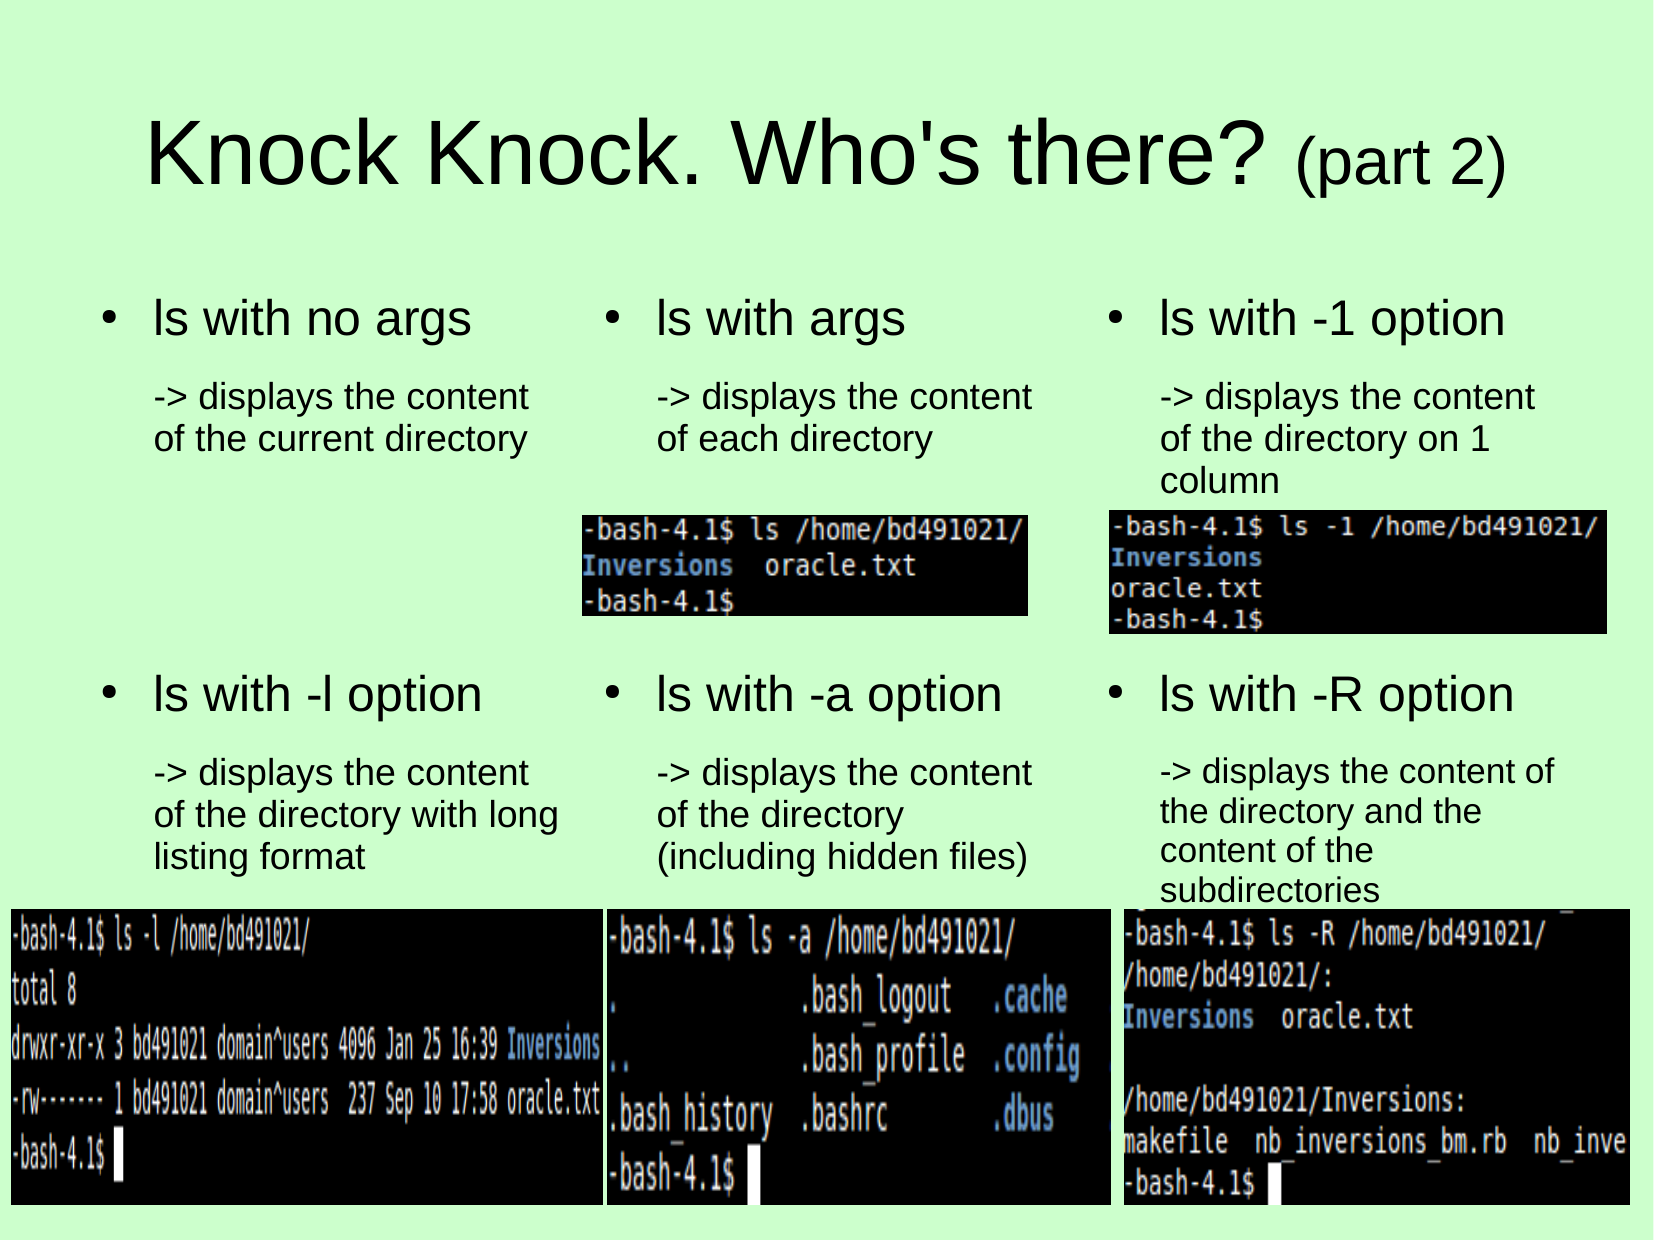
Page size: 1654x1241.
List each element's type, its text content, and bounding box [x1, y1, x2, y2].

picture [607, 909, 1111, 1205]
picture [11, 909, 603, 1205]
list ls with -l option -> displays the content of the directory with long listing format [82, 665, 562, 909]
list ls with no args -> displays the content of the current directory [82, 290, 562, 634]
picture [1109, 510, 1607, 634]
list ls with -1 option -> displays the content of the directory on 1 column [1088, 290, 1569, 634]
picture [582, 515, 1028, 616]
picture [1124, 909, 1630, 1205]
list ls with -R option -> displays the content of the directory and the content of the subdirectories [1088, 665, 1569, 1009]
list ls with args -> displays the content of each directory [585, 290, 1065, 634]
title Knock Knock. Who's there? (part 2) [82, 49, 1571, 257]
list ls with -a option -> displays the content of the directory (including hidden files) [585, 665, 1065, 1009]
